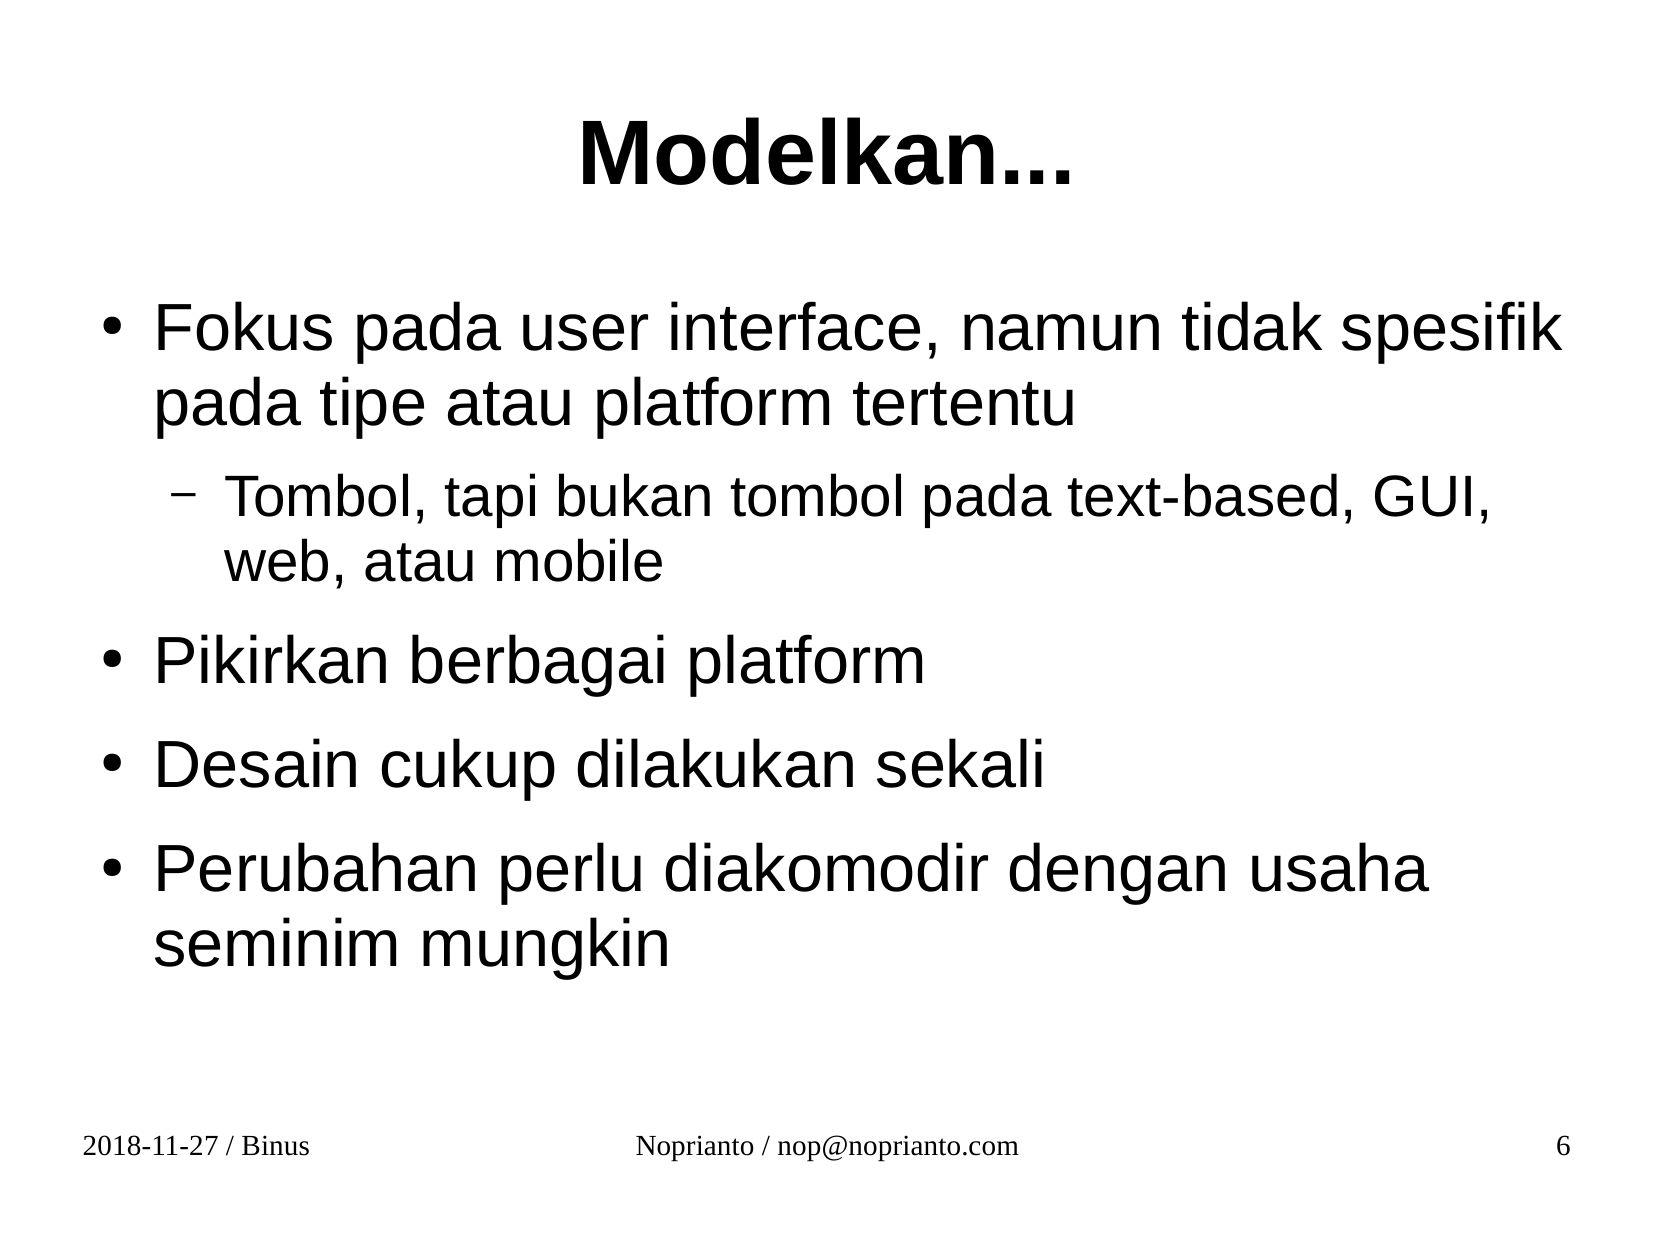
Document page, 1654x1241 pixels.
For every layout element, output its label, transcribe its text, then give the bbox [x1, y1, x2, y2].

list Fokus pada user interface, namun tidak spesifik pada tipe atau platform tertentu Tombol, tapi bukan tombol pada text-based, GUI, web, atau mobile Pikirkan berbagai platform Desain cukup dilakukan sekali Perubahan perlu diakomodir dengan usaha seminim mungkin [82, 290, 1571, 1010]
title Modelkan... [82, 49, 1571, 257]
